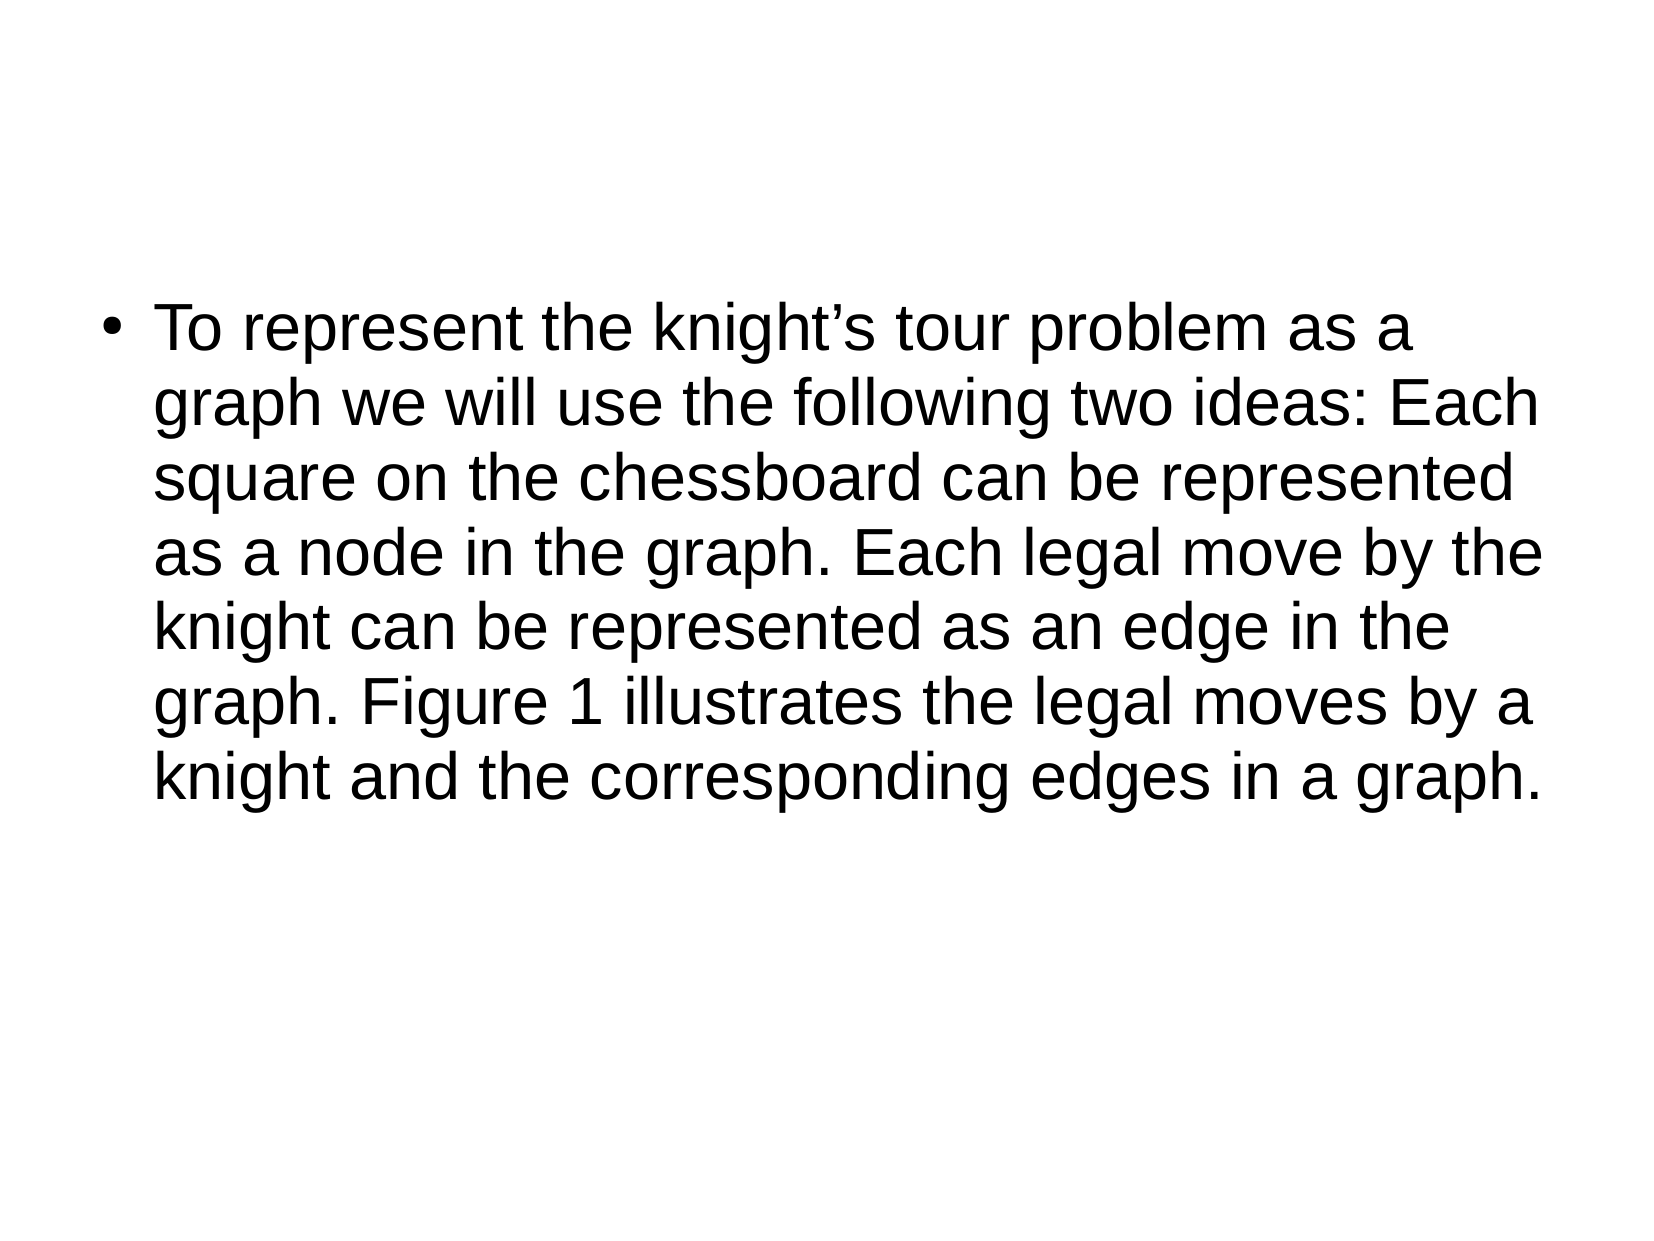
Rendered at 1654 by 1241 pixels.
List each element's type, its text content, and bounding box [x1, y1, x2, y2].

list To represent the knight’s tour problem as a graph we will use the following two ideas: Each square on the chessboard can be represented as a node in the graph. Each legal move by the knight can be represented as an edge in the graph. Figure 1 illustrates the legal moves by a knight and the corresponding edges in a graph. [82, 290, 1571, 1010]
